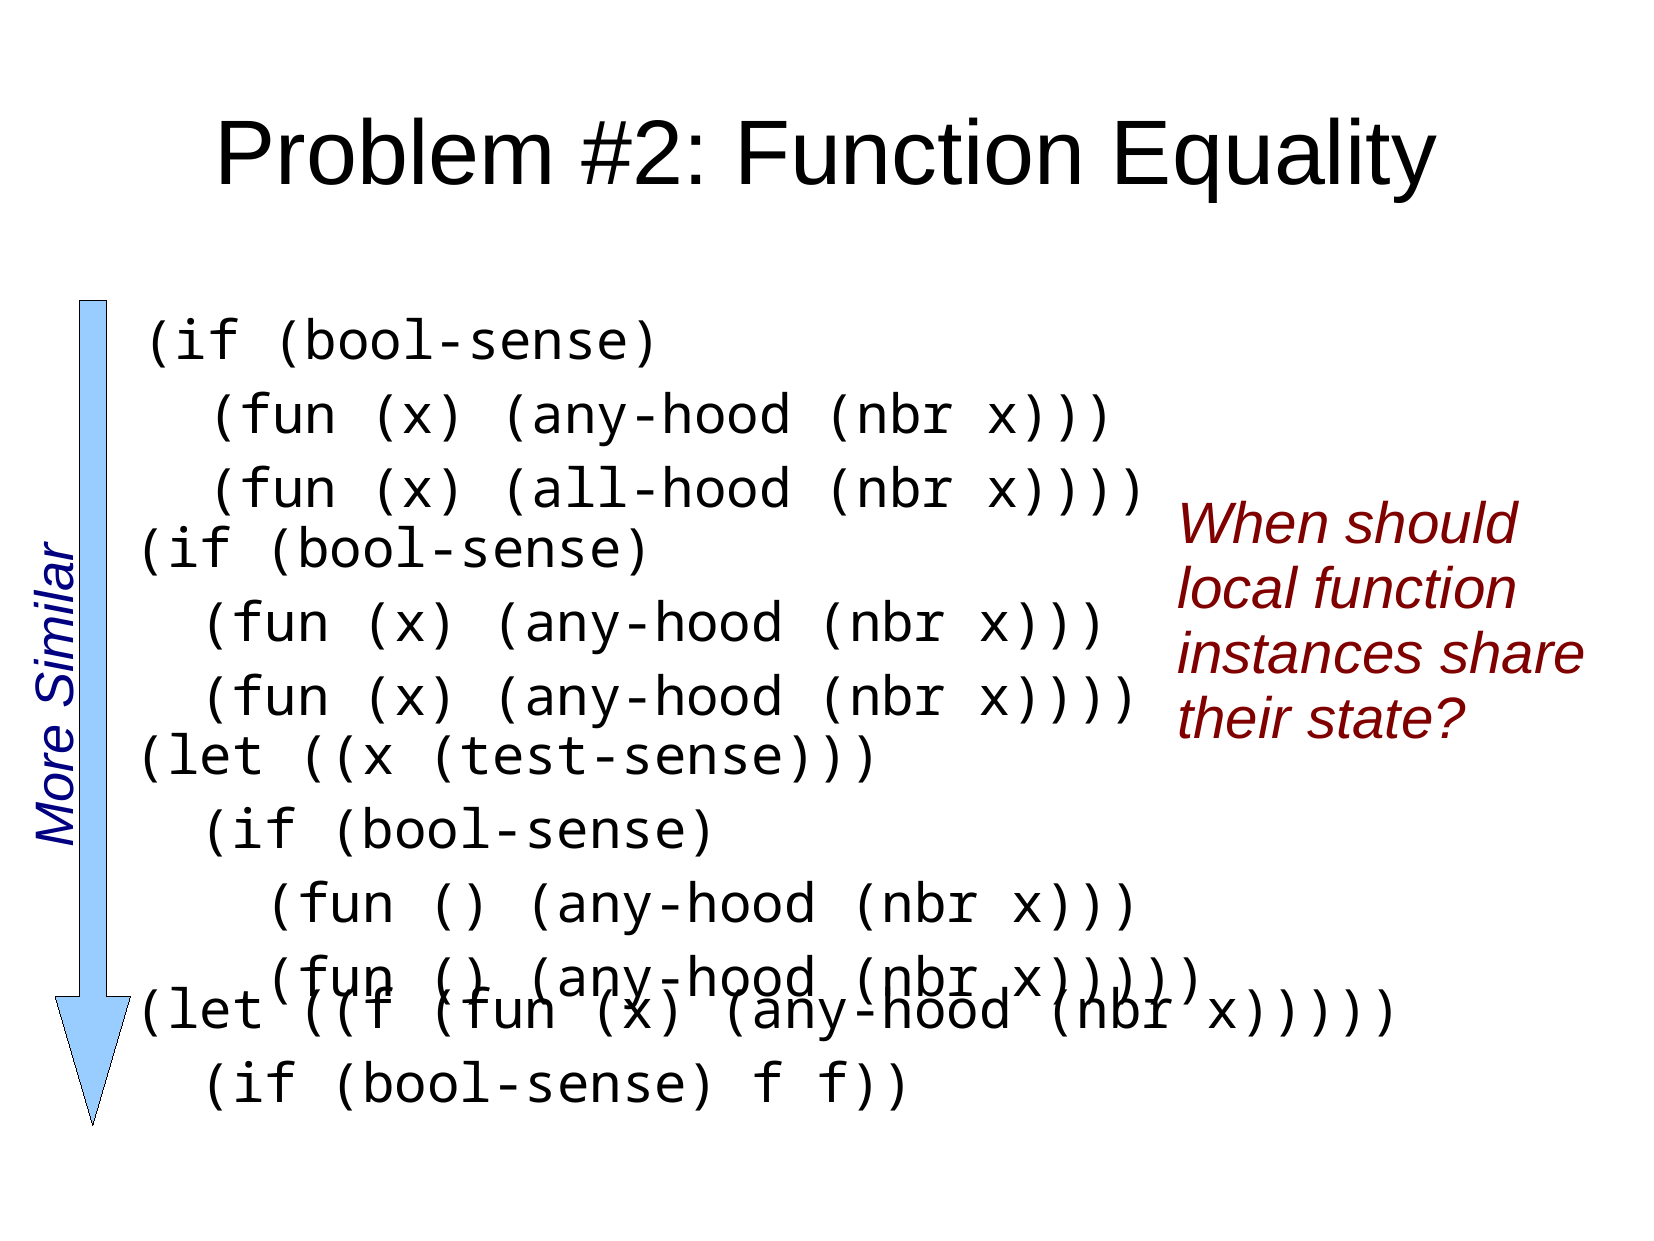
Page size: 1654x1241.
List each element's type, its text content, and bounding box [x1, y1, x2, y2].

text_box (let ((f (fun (x) (any-hood (nbr x))))) (if (bool-sense) f f)) [134, 970, 1435, 1133]
title Problem #2: Function Equality [82, 56, 1571, 250]
text_box More Similar [17, 528, 93, 863]
text_box When should local function instances share their state? [1162, 483, 1613, 766]
text_box [55, 300, 131, 1126]
text_box (if (bool-sense) (fun (x) (any-hood (nbr x))) (fun (x) (any-hood (nbr x)))) [134, 509, 1173, 672]
text_box (if (bool-sense) (fun (x) (any-hood (nbr x))) (fun (x) (all-hood (nbr x)))) [142, 301, 1180, 464]
text_box (let ((x (test-sense))) (if (bool-sense) (fun () (any-hood (nbr x))) (fun () (any-hood (nbr x))))) [134, 716, 1210, 933]
